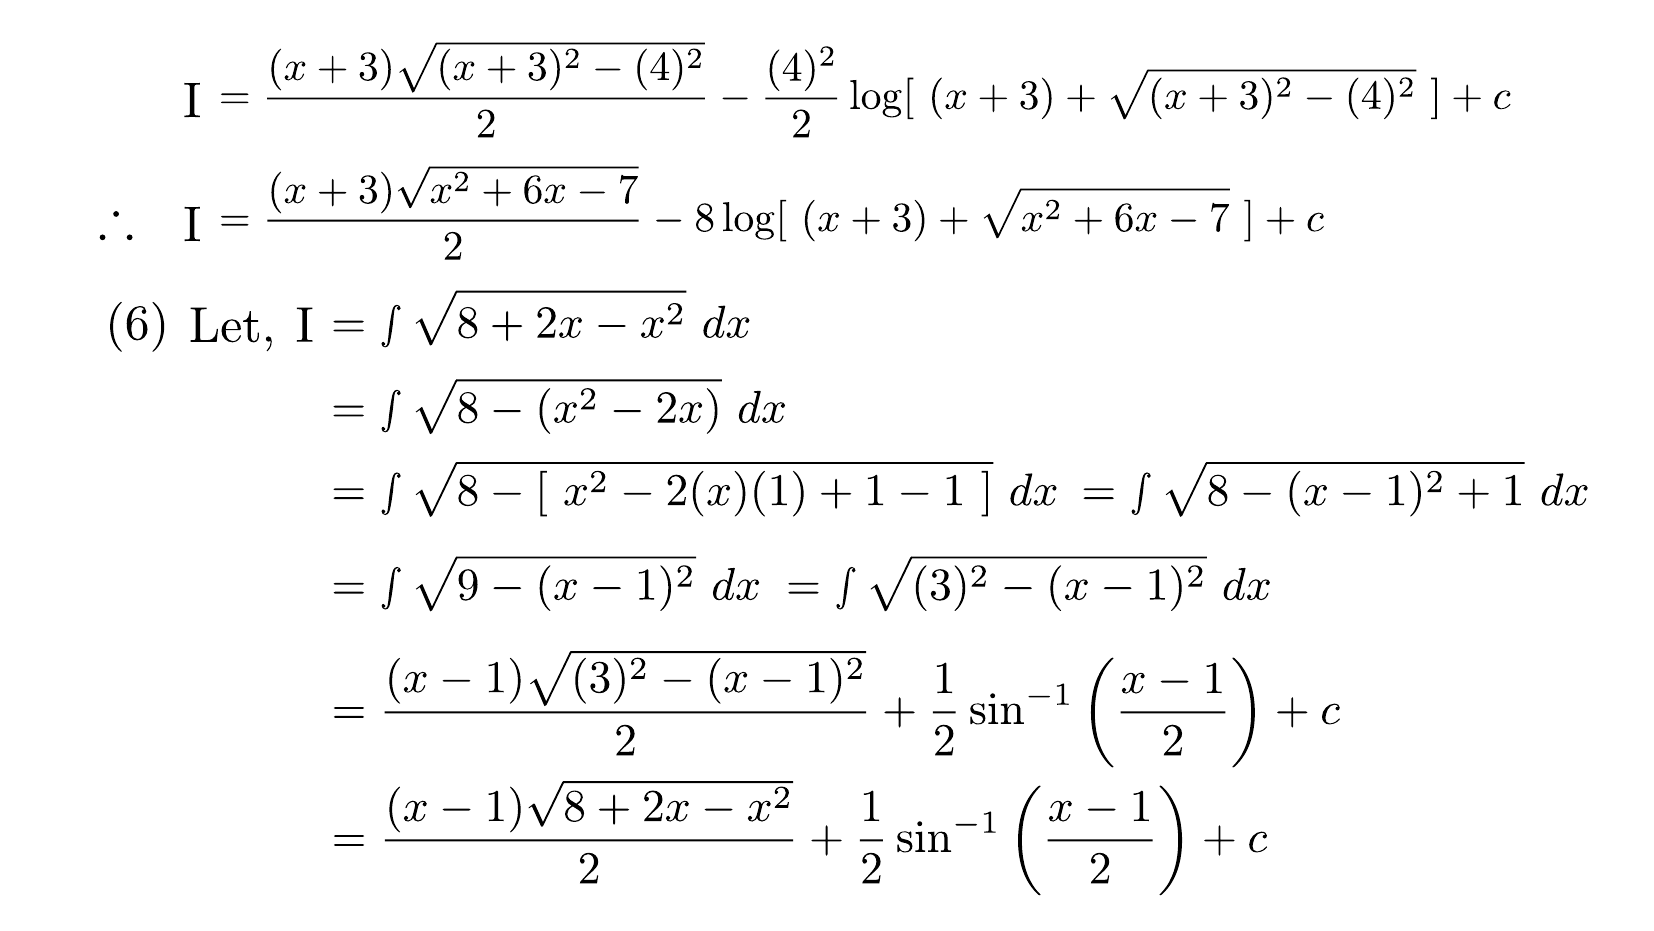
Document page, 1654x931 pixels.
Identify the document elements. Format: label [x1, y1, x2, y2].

text_box [333, 290, 750, 348]
text_box [333, 556, 760, 612]
text_box [1083, 462, 1588, 517]
text_box [99, 211, 133, 241]
text_box [220, 42, 1511, 138]
text_box [333, 462, 1057, 517]
text_box [184, 82, 200, 118]
text_box [296, 307, 313, 342]
text_box [220, 166, 1324, 260]
title [47, 36, 1607, 899]
text_box [190, 307, 272, 352]
text_box [787, 556, 1270, 612]
text_box [333, 651, 1340, 768]
text_box [333, 379, 786, 435]
text_box [107, 301, 165, 352]
text_box [184, 206, 200, 242]
text_box [333, 781, 1268, 896]
